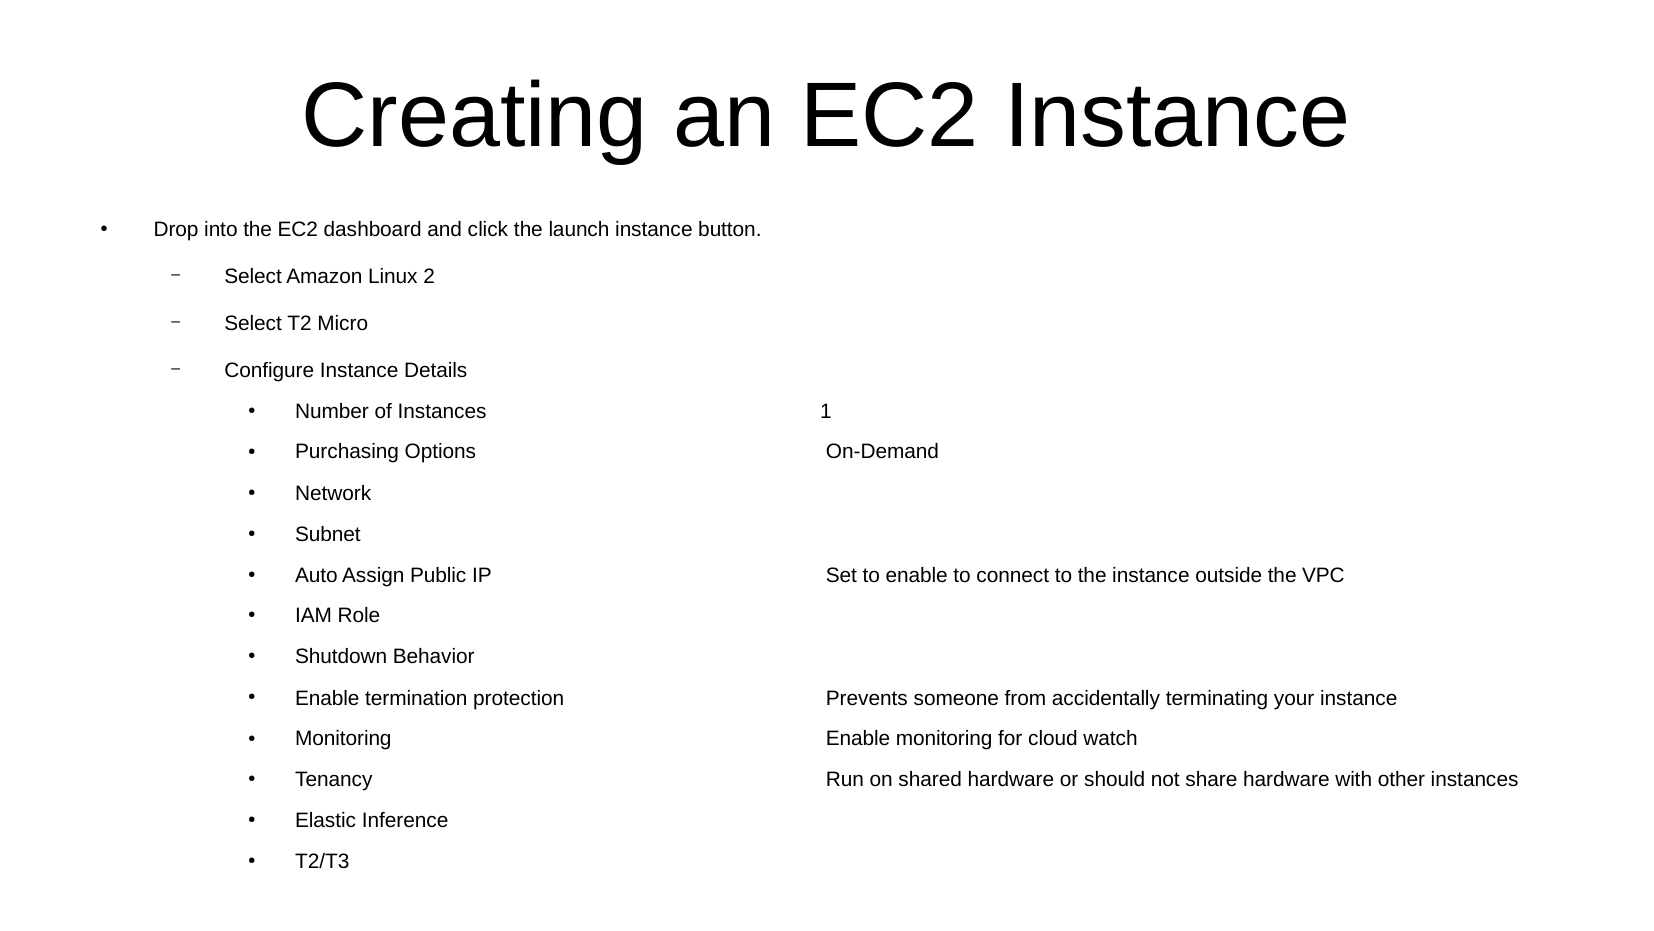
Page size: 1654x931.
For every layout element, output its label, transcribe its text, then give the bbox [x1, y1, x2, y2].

title Creating an EC2 Instance [82, 37, 1571, 193]
list Drop into the EC2 dashboard and click the launch instance button. Select Amazon Linux 2 Select T2 Micro Configure Instance Details Number of Instances 1 Purchasing Options On-Demand Network Subnet Auto Assign Public IP Set to enable to connect to the instance outside the VPC IAM Role Shutdown Behavior Enable termination protection Prevents someone from accidentally terminating your instance Monitoring Enable monitoring for cloud watch Tenancy Run on shared hardware or should not share hardware with other instances Elastic Inference T2/T3 [82, 217, 1636, 916]
